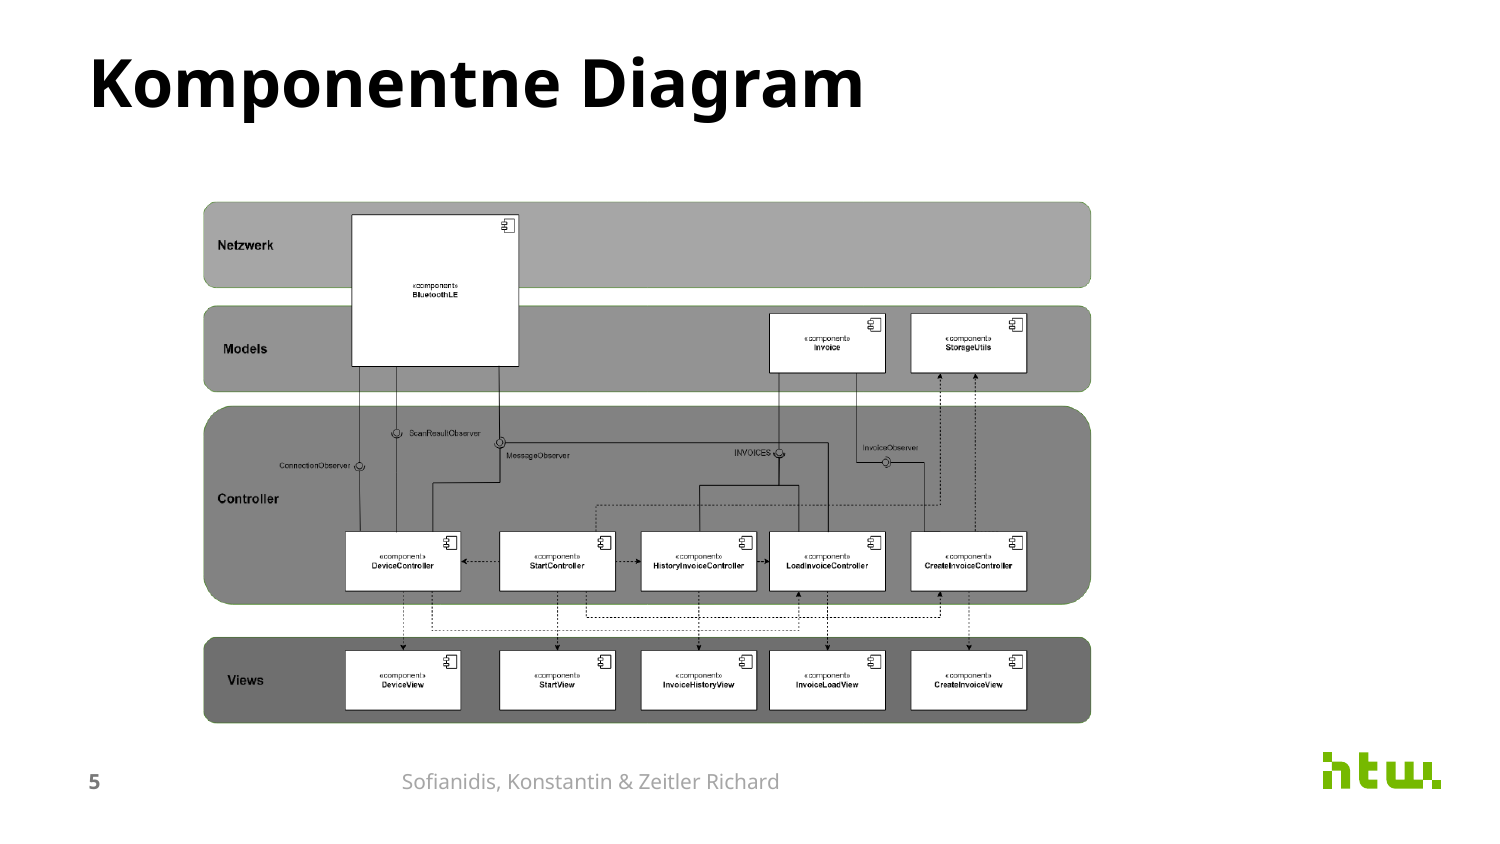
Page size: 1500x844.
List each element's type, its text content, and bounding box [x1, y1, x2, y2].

picture [153, 188, 1161, 739]
list [88, 163, 1323, 725]
footer Sofianidis, Konstantin & Zeitler Richard [401, 768, 1302, 799]
title Komponentne Diagram [88, 50, 1323, 123]
slide_number <Foliennummer> [88, 768, 373, 799]
